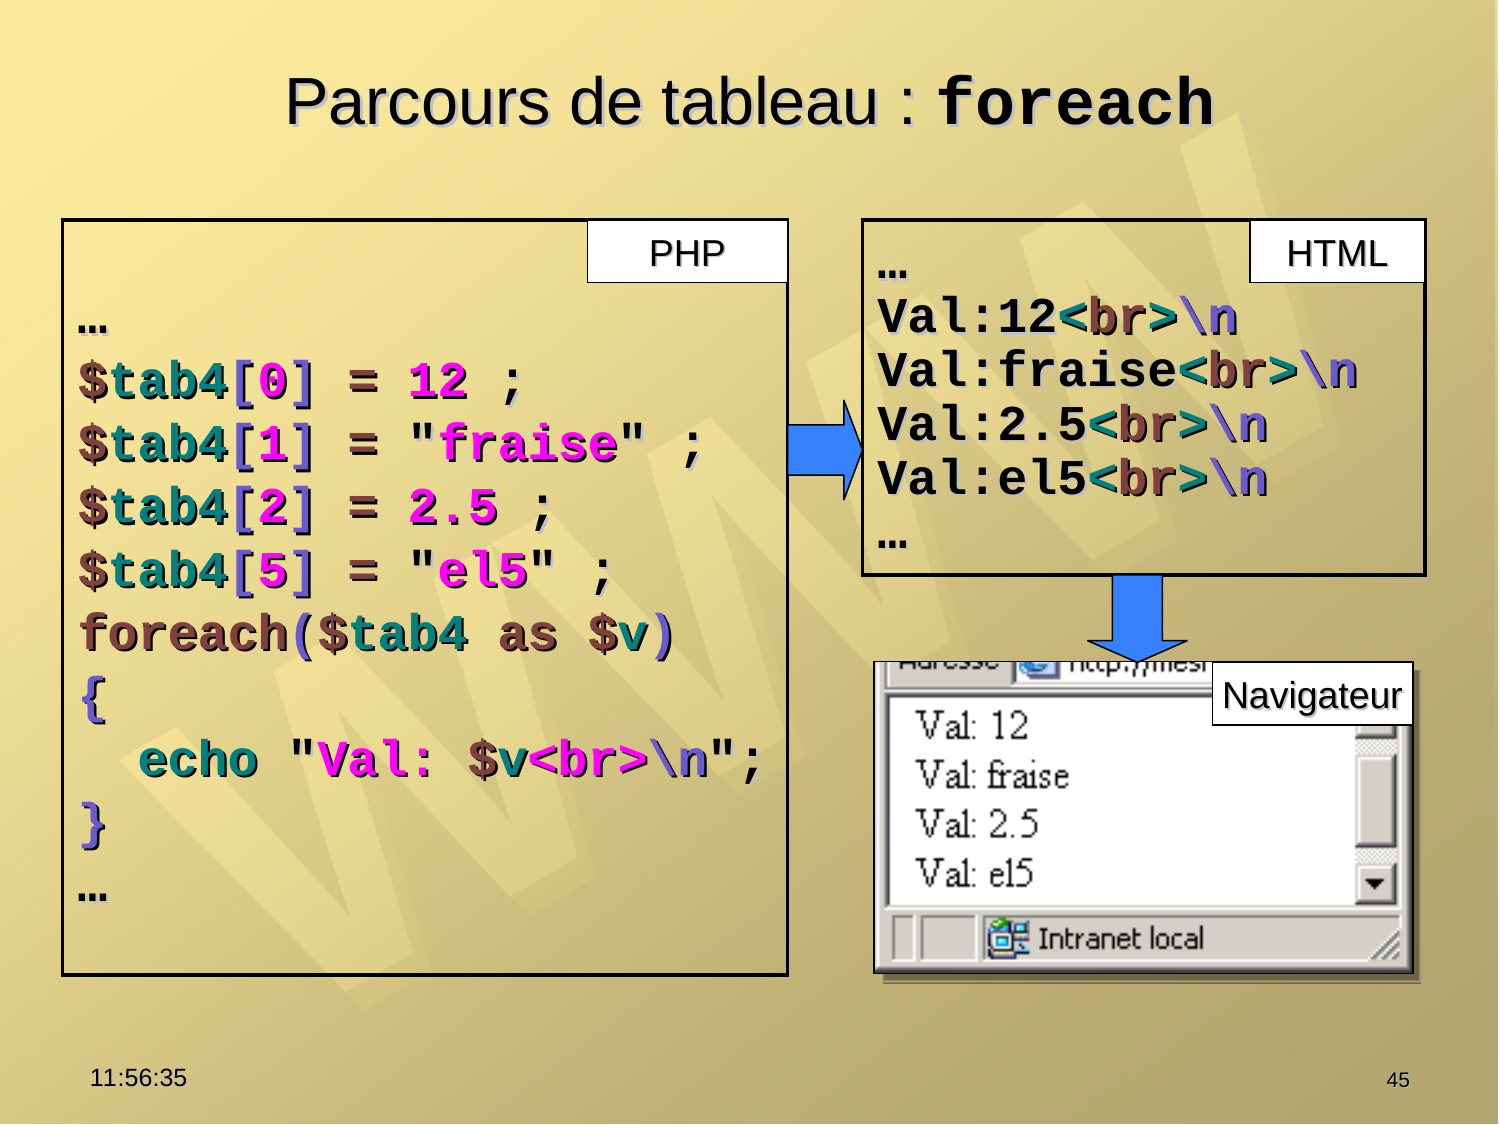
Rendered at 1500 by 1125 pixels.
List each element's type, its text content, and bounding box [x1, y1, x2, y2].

text_box [787, 399, 863, 501]
text_box [1087, 574, 1188, 663]
text_box … Val:12<br>\n Val:fraise<br>\n Val:2.5<br>\n Val:el5<br>\n … [862, 219, 1426, 576]
list … $tab4[0] = 12 ; $tab4[1] = "fraise" ; $tab4[2] = 2.5 ; $tab4[5] = "el5" ; foreach($tab4 as $v) { echo "Val: $v<br>\n"; } … [62, 220, 788, 976]
text_box HTML [1249, 219, 1425, 283]
picture [875, 662, 1413, 973]
text_box Navigateur [1212, 662, 1413, 725]
text_box PHP [587, 219, 788, 283]
text_box <numéro> [1074, 1058, 1426, 1100]
title Parcours de tableau : foreach [75, 45, 1426, 152]
text_box 18:45:30 [74, 1058, 426, 1100]
